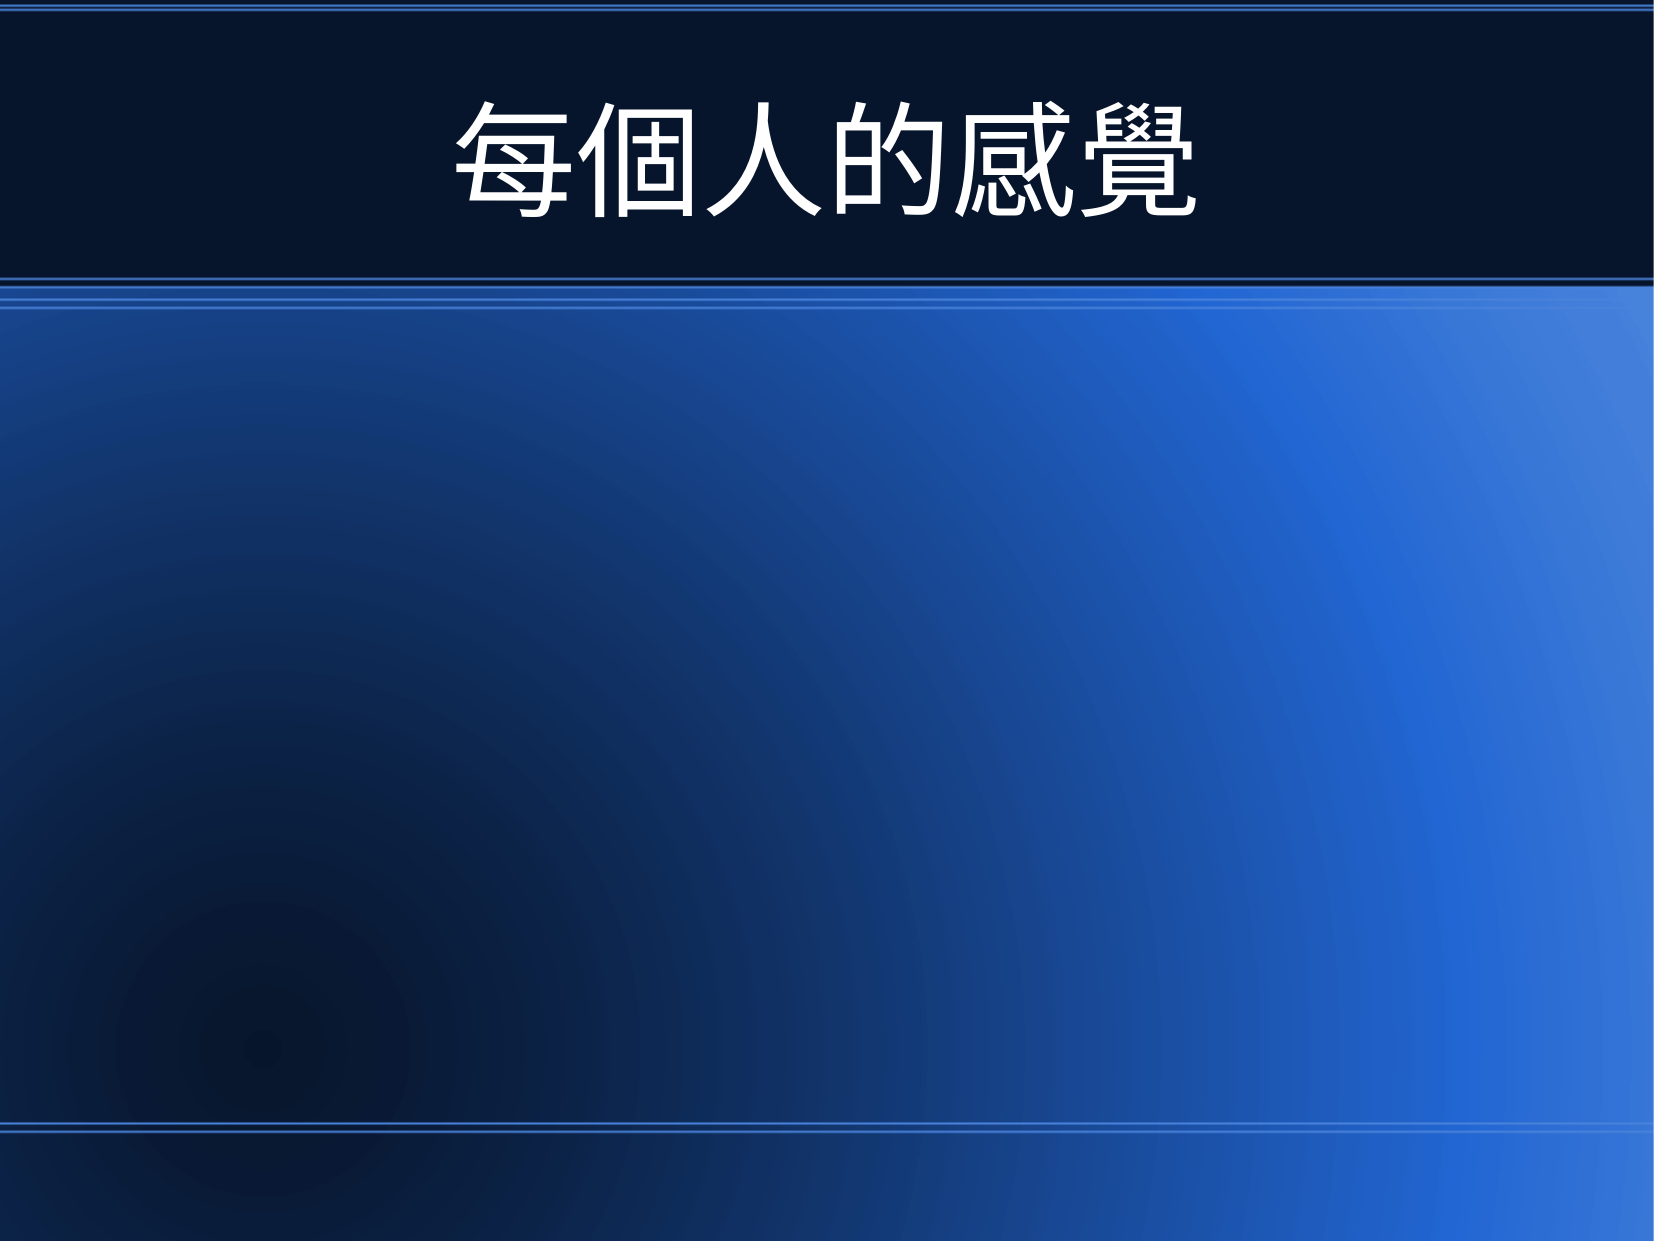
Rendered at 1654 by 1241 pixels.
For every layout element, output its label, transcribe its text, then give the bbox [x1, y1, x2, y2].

picture [0, 0, 1654, 1241]
title 每個人的感覺 [82, 49, 1571, 257]
